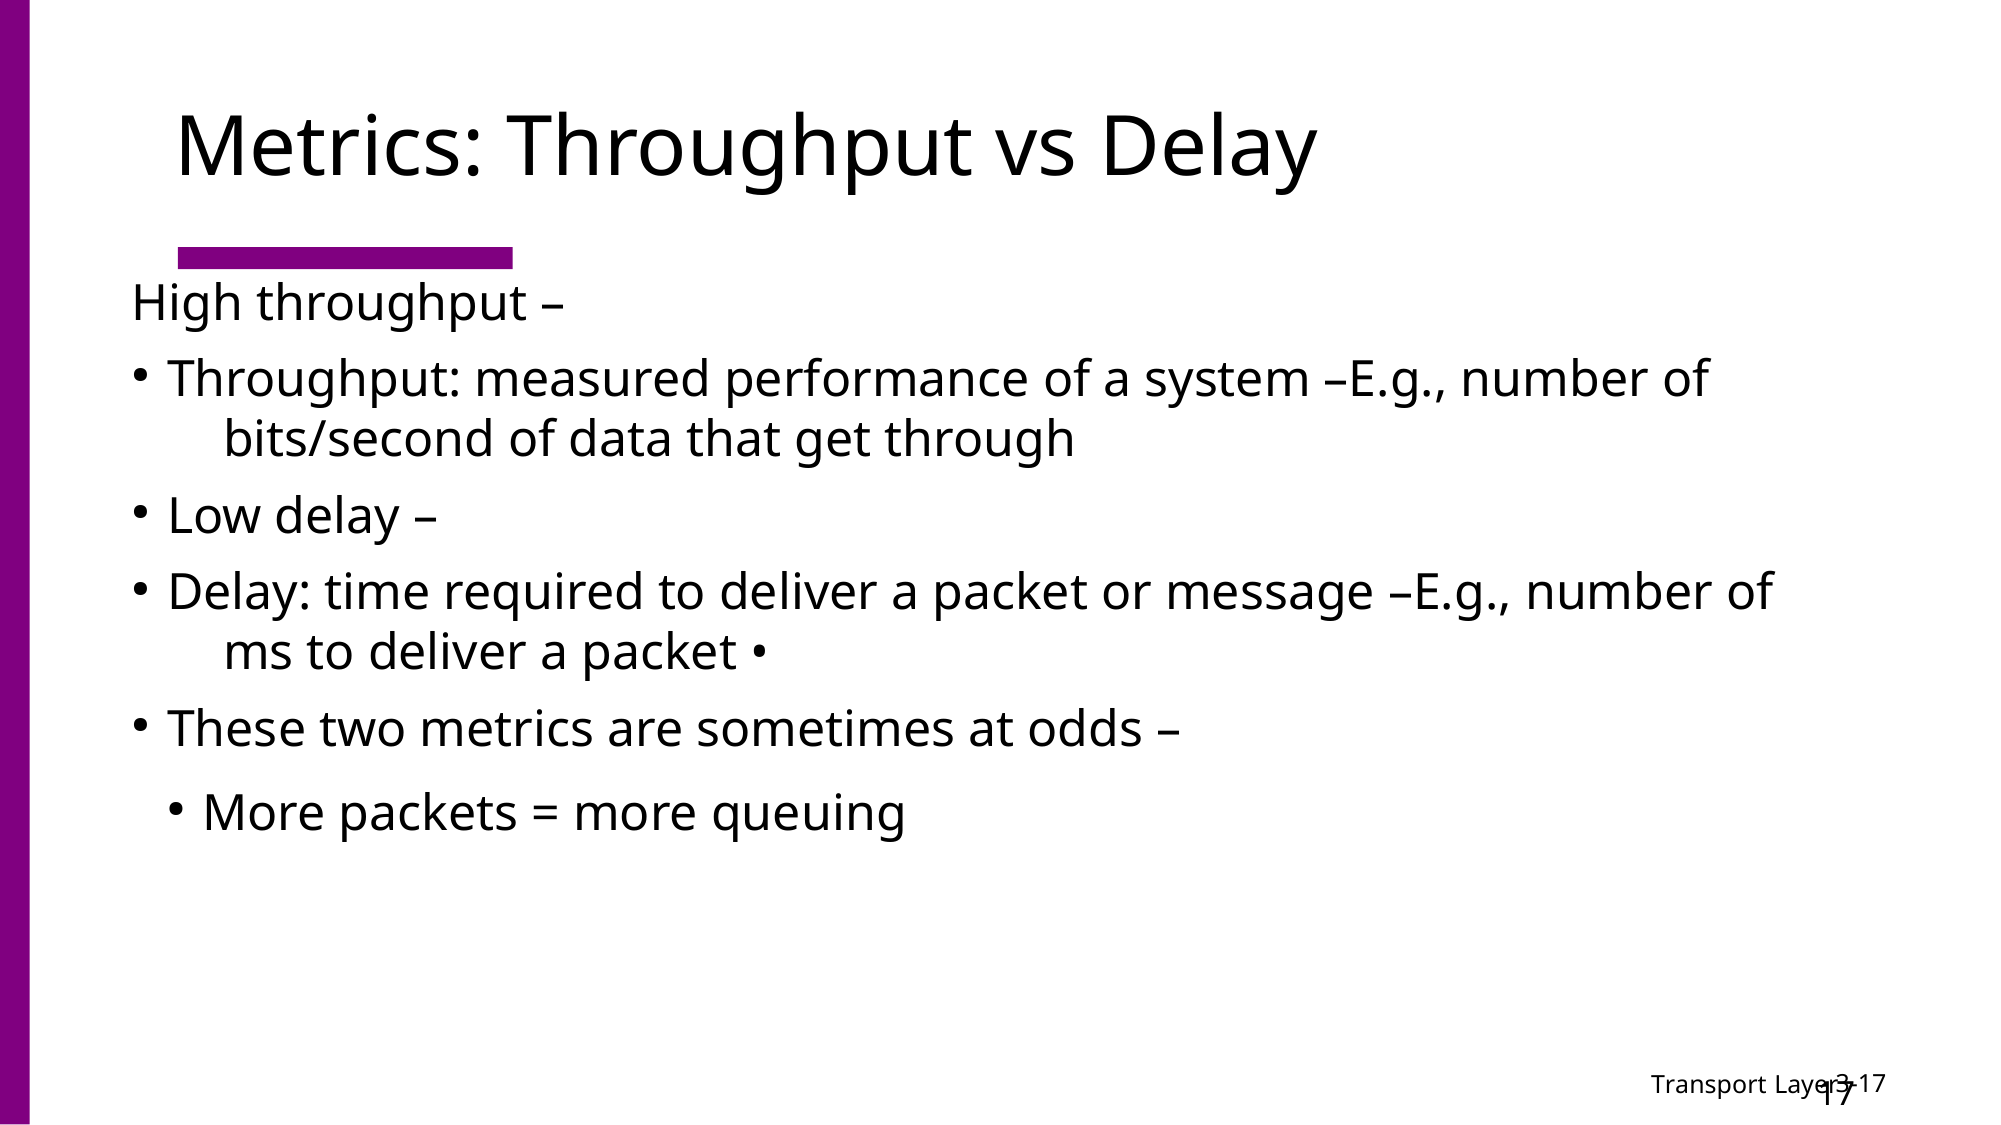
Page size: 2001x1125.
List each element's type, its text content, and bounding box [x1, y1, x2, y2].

title Metrics: Throughput vs Delay [123, 57, 1824, 227]
text_box 3-<number> [1820, 1060, 1969, 1106]
list High throughput – Throughput: measured performance of a system –E.g., number of bits/second of data that get through Low delay – Delay: time required to deliver a packet or message –E.g., number of ms to deliver a packet • These two metrics are sometimes at odds – More packets = more queuing [116, 262, 1815, 1026]
text_box Transport Layer [1219, 1057, 1854, 1105]
